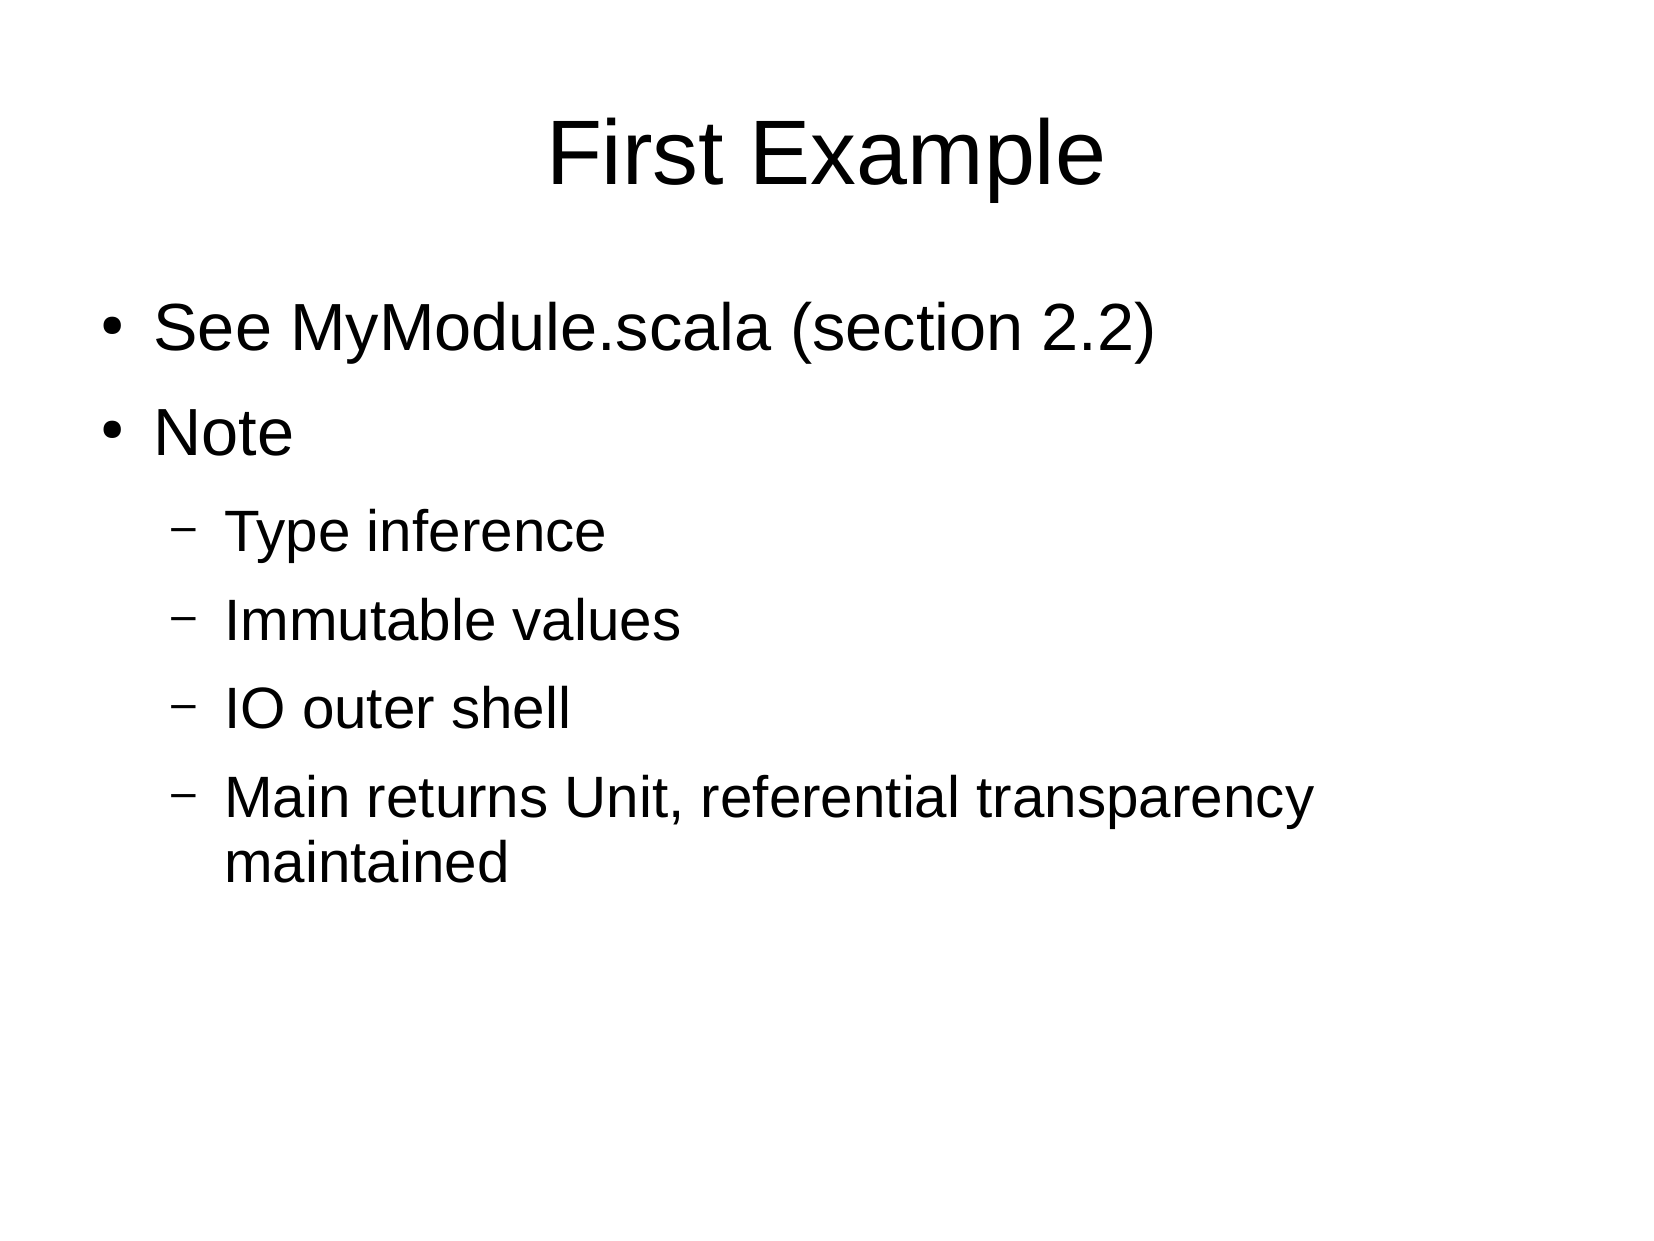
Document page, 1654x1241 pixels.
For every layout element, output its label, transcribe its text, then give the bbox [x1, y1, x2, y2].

title First Example [82, 49, 1571, 257]
list See MyModule.scala (section 2.2) Note Type inference Immutable values IO outer shell Main returns Unit, referential transparency maintained [82, 290, 1538, 1010]
